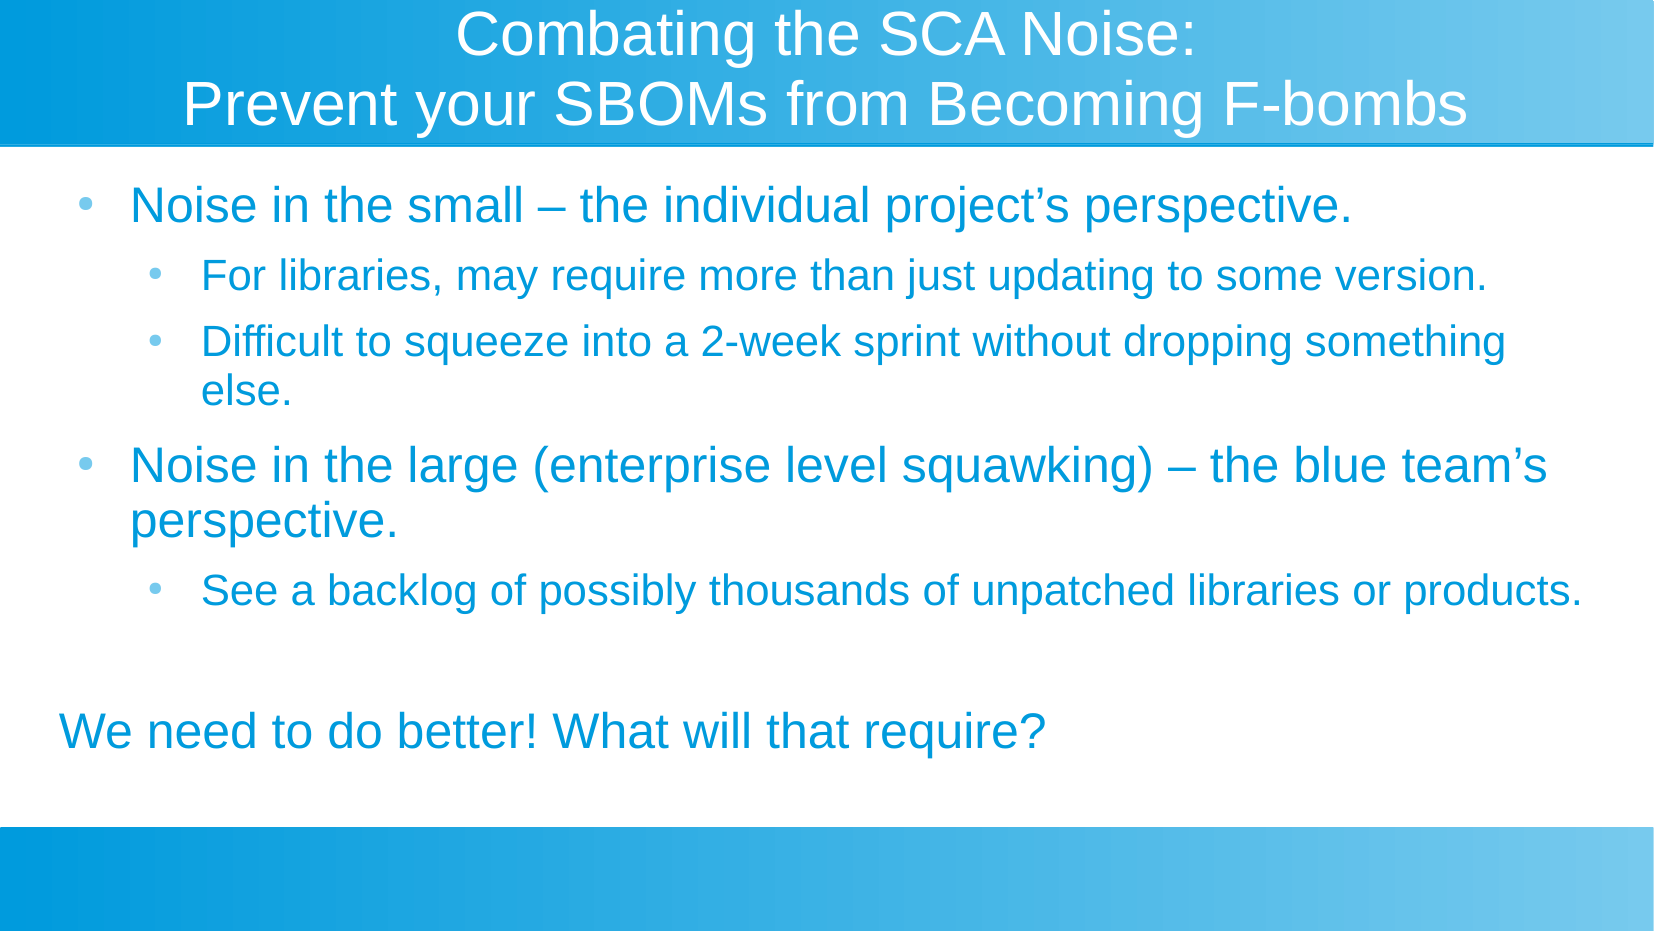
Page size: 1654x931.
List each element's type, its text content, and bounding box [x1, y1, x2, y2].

title Combating the SCA Noise: Prevent your SBOMs from Becoming F-bombs [59, 0, 1595, 144]
list Noise in the small – the individual project’s perspective. For libraries, may require more than just updating to some version. Difficult to squeeze into a 2-week sprint without dropping something else. Noise in the large (enterprise level squawking) – the blue team’s perspective. See a backlog of possibly thousands of unpatched libraries or products. We need to do better! What will that require? [59, 177, 1595, 768]
